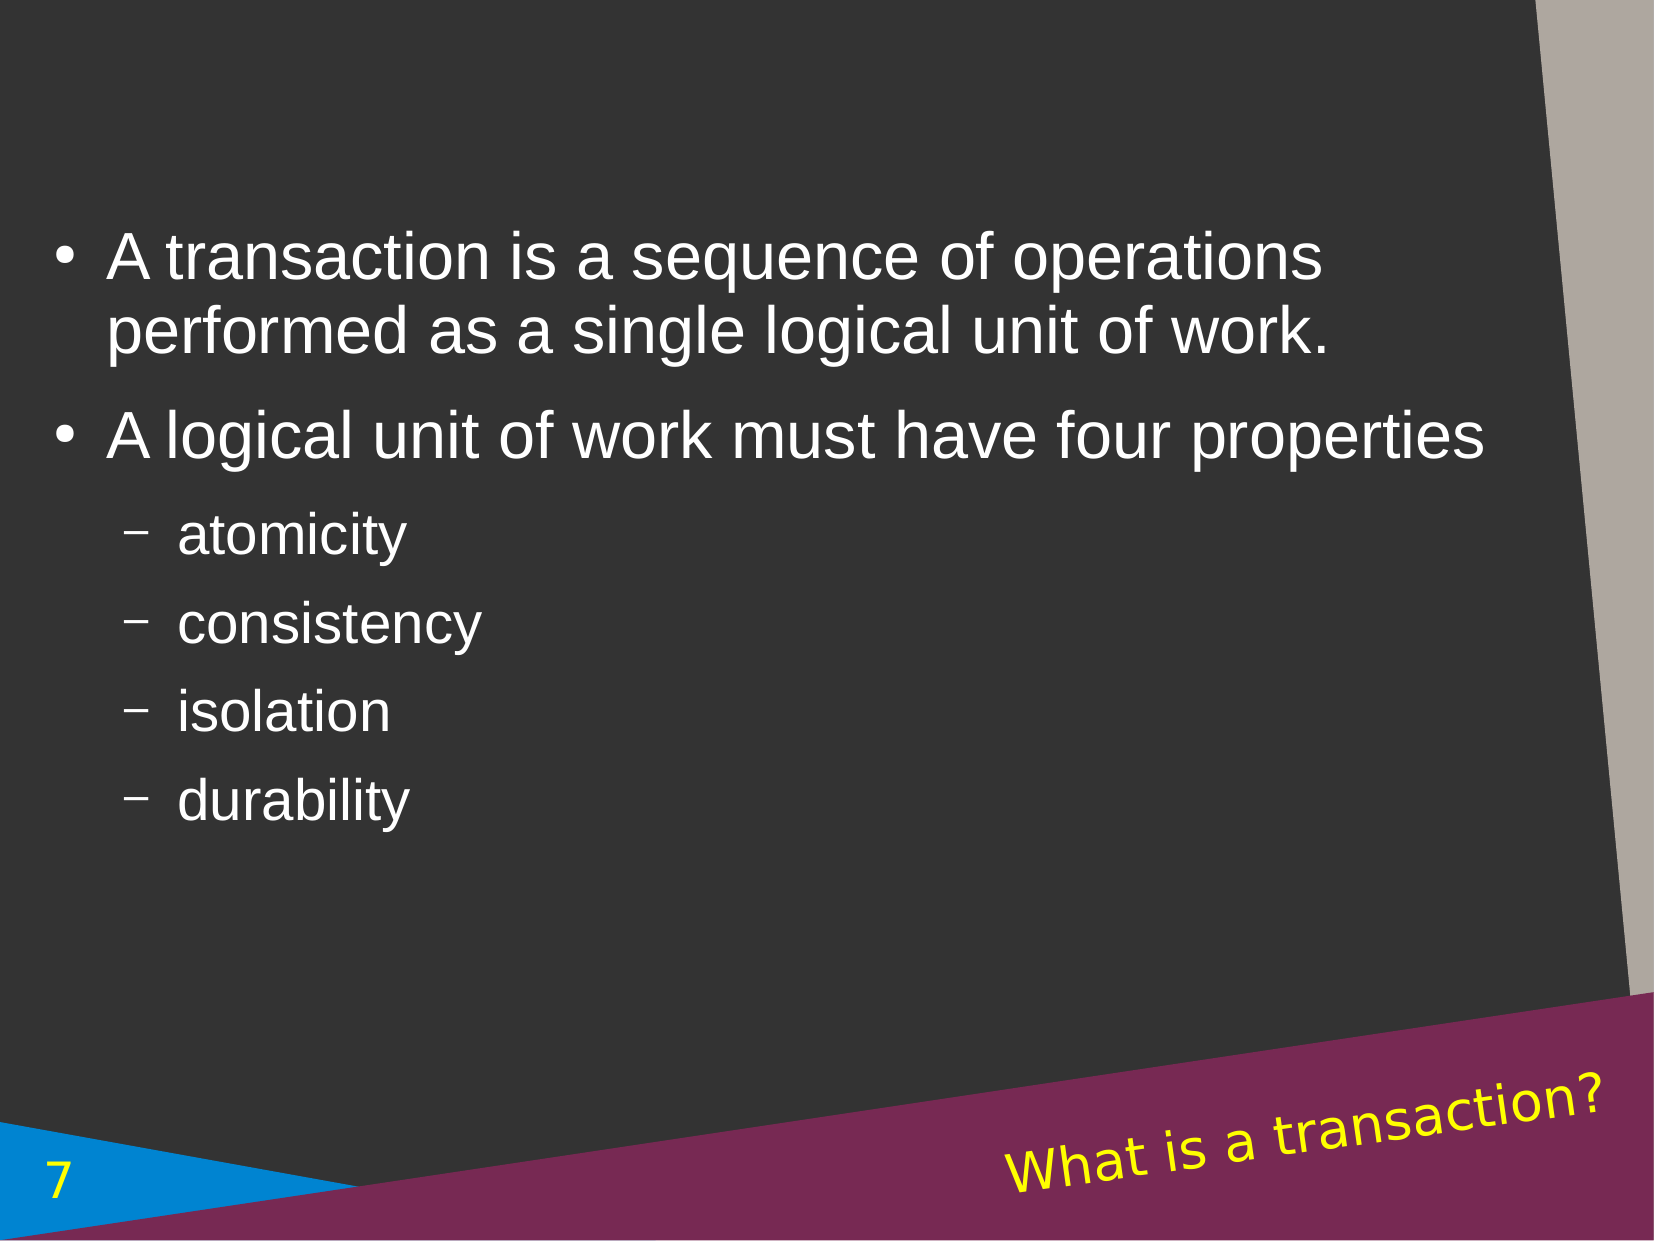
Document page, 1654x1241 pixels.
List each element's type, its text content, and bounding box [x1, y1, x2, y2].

list A transaction is a sequence of operations performed as a single logical unit of work. A logical unit of work must have four properties atomicity consistency isolation durability [35, 59, 1524, 993]
title What is a transaction? [956, 995, 1654, 1241]
